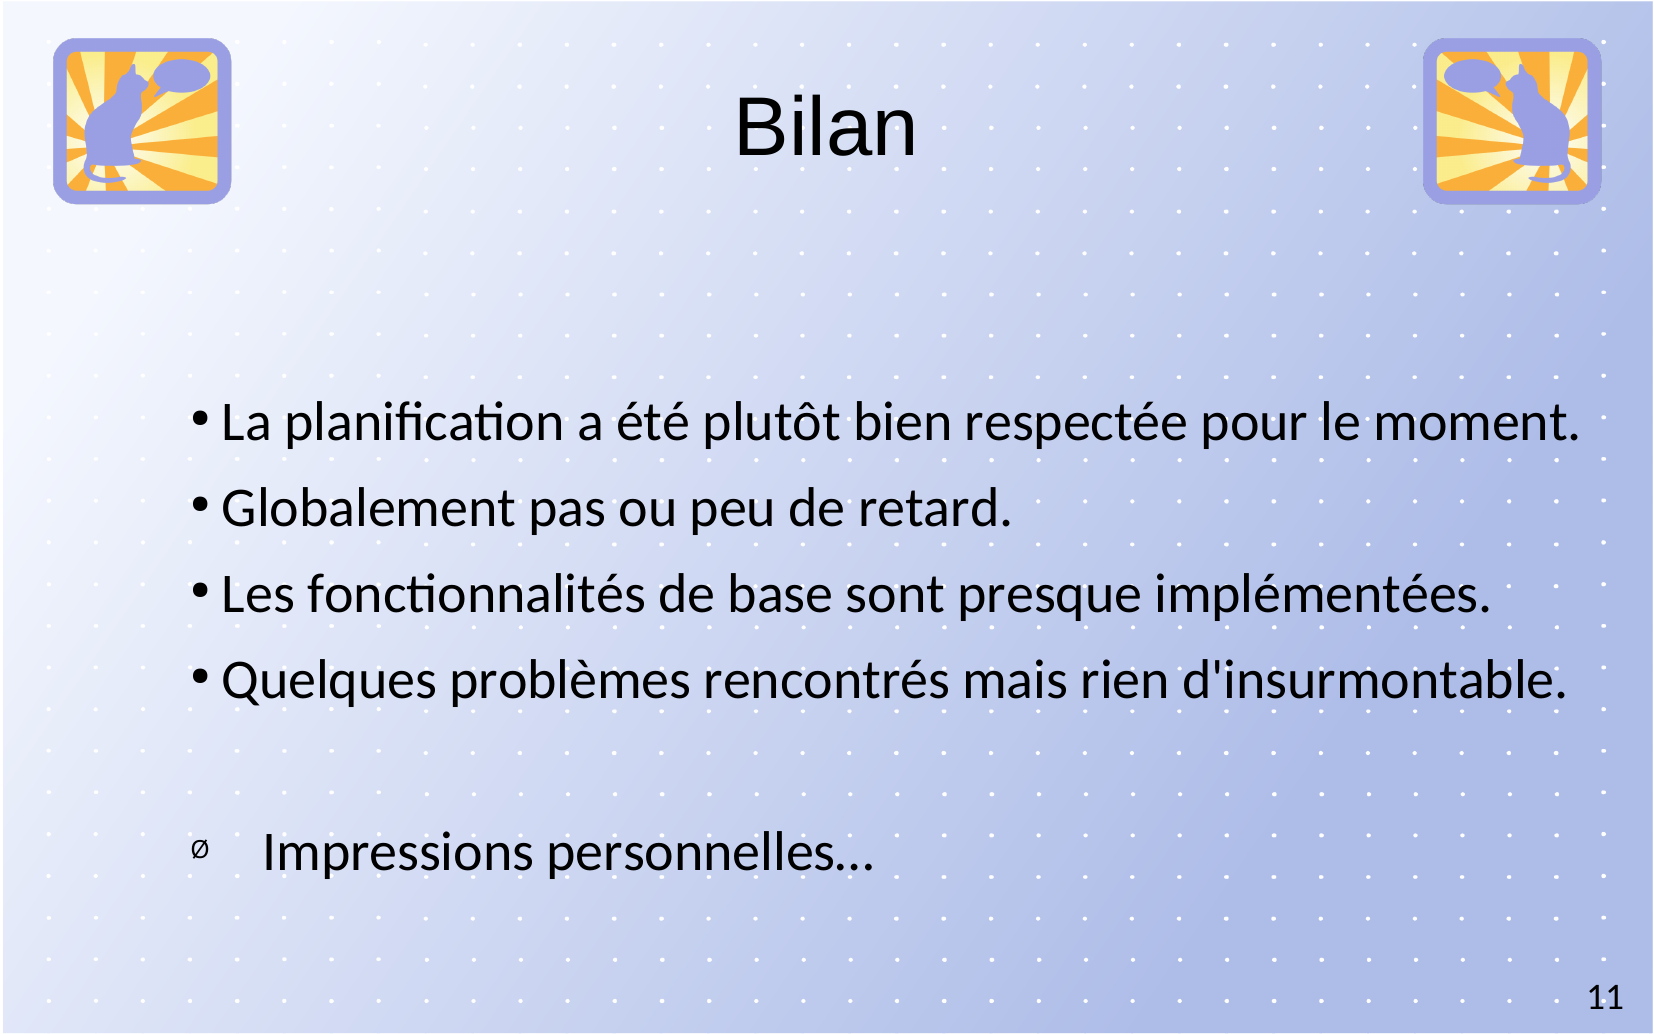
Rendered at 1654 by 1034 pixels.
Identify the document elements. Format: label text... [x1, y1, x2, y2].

picture [47, 32, 237, 210]
picture [1417, 32, 1607, 210]
title Bilan [82, 41, 1571, 214]
list La planification a été plutôt bien respectée pour le moment. Globalement pas ou peu de retard. Les fonctionnalités de base sont presque implémentées. Quelques problèmes rencontrés mais rien d'insurmontable. Impressions personnelles… [82, 295, 1595, 895]
text_box 11 [1570, 964, 1642, 1025]
